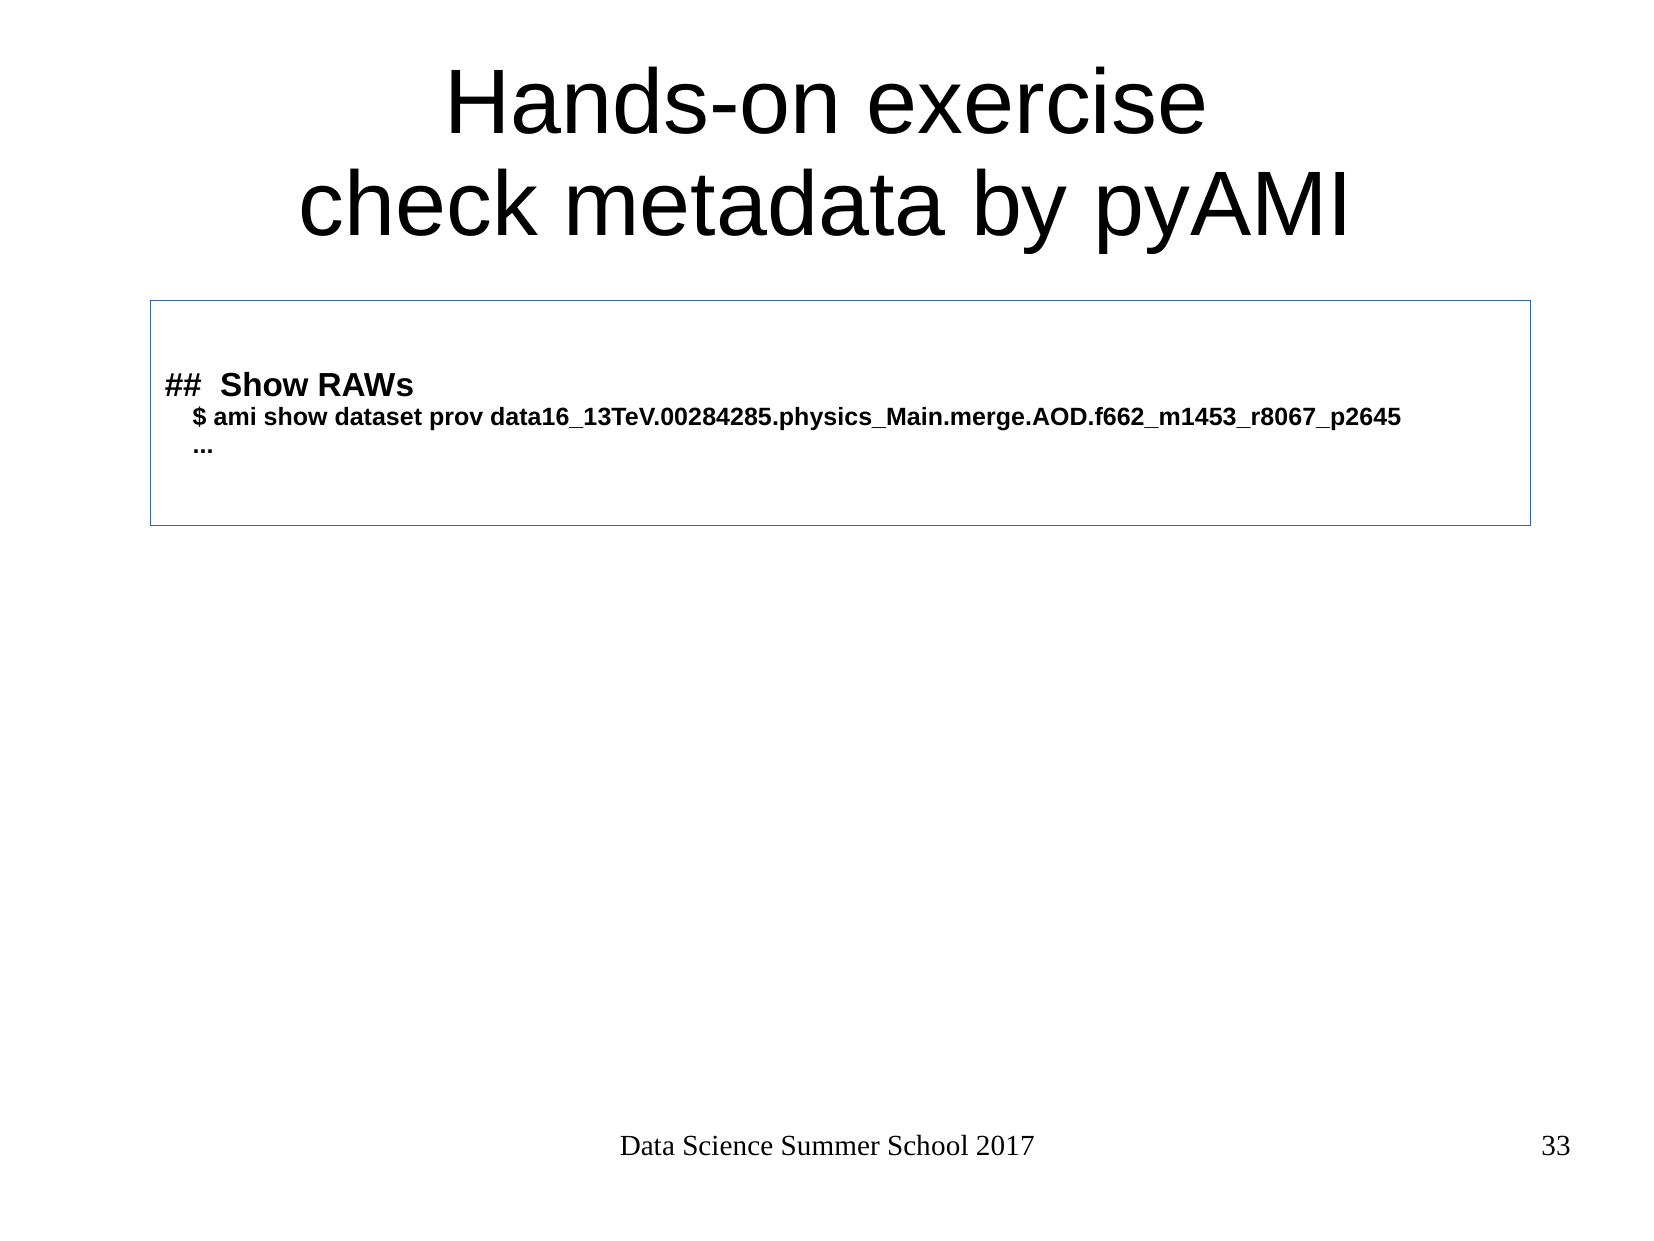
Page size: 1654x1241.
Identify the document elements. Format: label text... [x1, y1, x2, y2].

title Hands-on exercise check metadata by pyAMI [82, 49, 1571, 257]
text_box ## Show RAWs $ ami show dataset prov data16_13TeV.00284285.physics_Main.merge.AOD.f662_m1453_r8067_p2645 ... [150, 300, 1531, 526]
